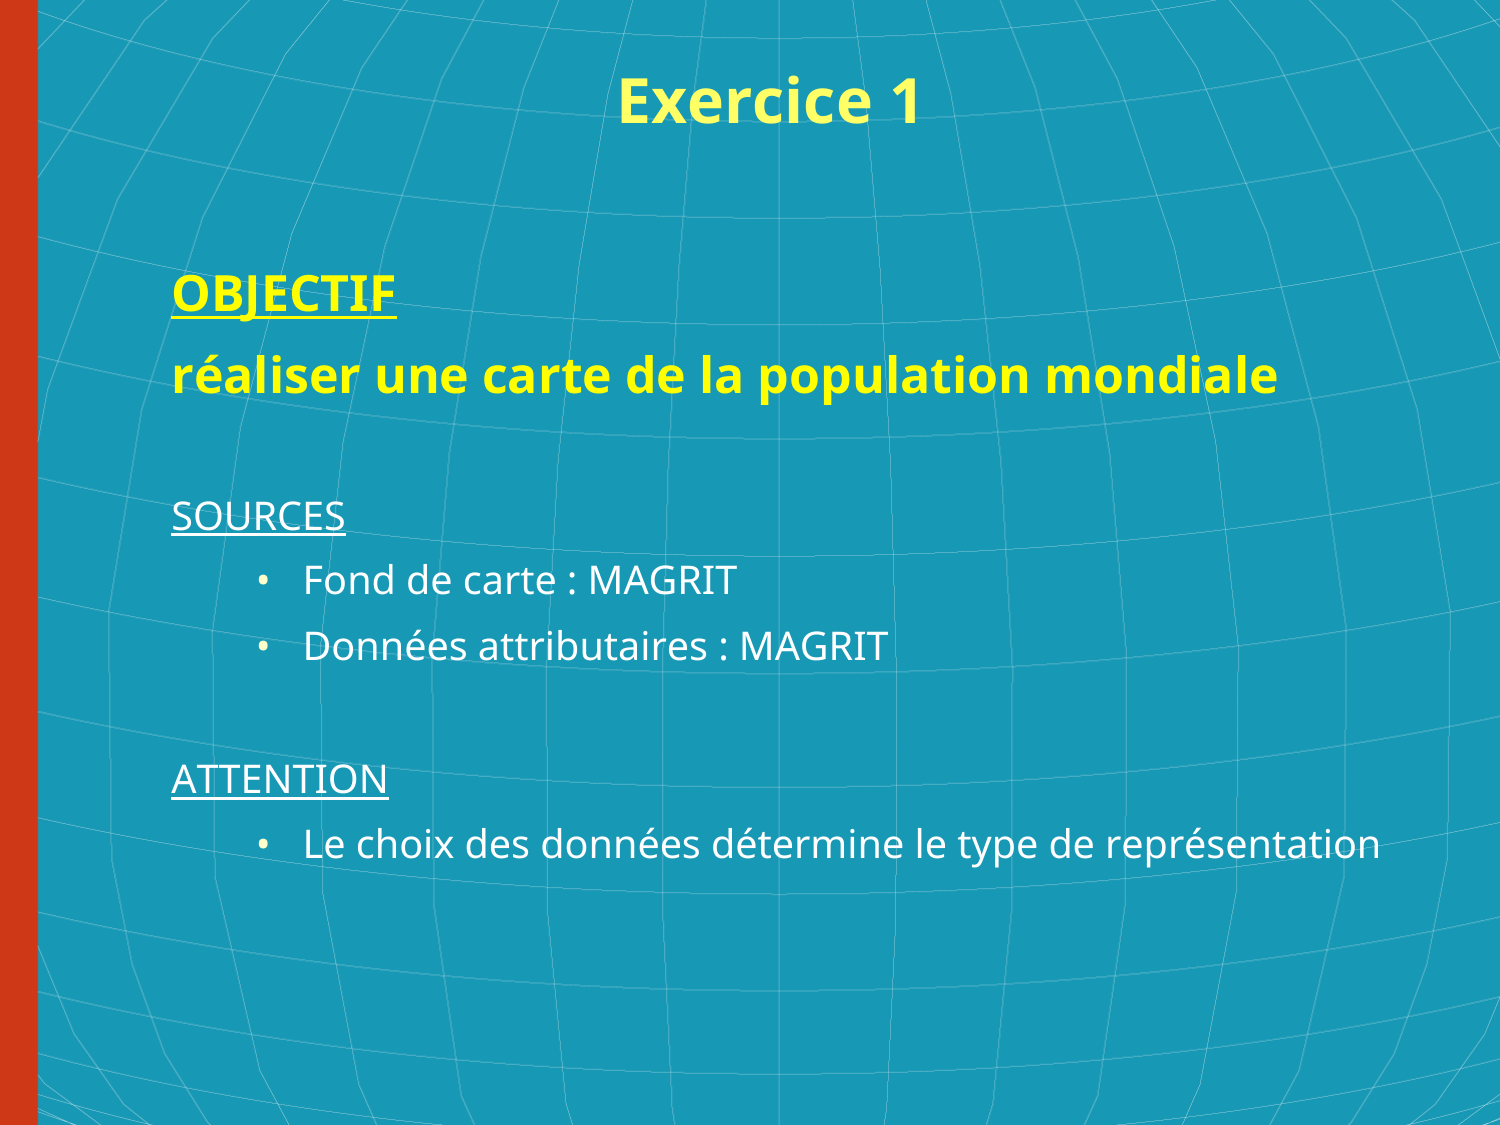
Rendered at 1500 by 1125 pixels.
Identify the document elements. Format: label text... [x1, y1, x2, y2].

list OBJECTIF réaliser une carte de la population mondiale SOURCES Fond de carte : MAGRIT Données attributaires : MAGRIT ATTENTION Le choix des données détermine le type de représentation [59, 177, 1477, 830]
picture [0, 0, 1500, 1125]
title Exercice 1 [65, 20, 1477, 177]
